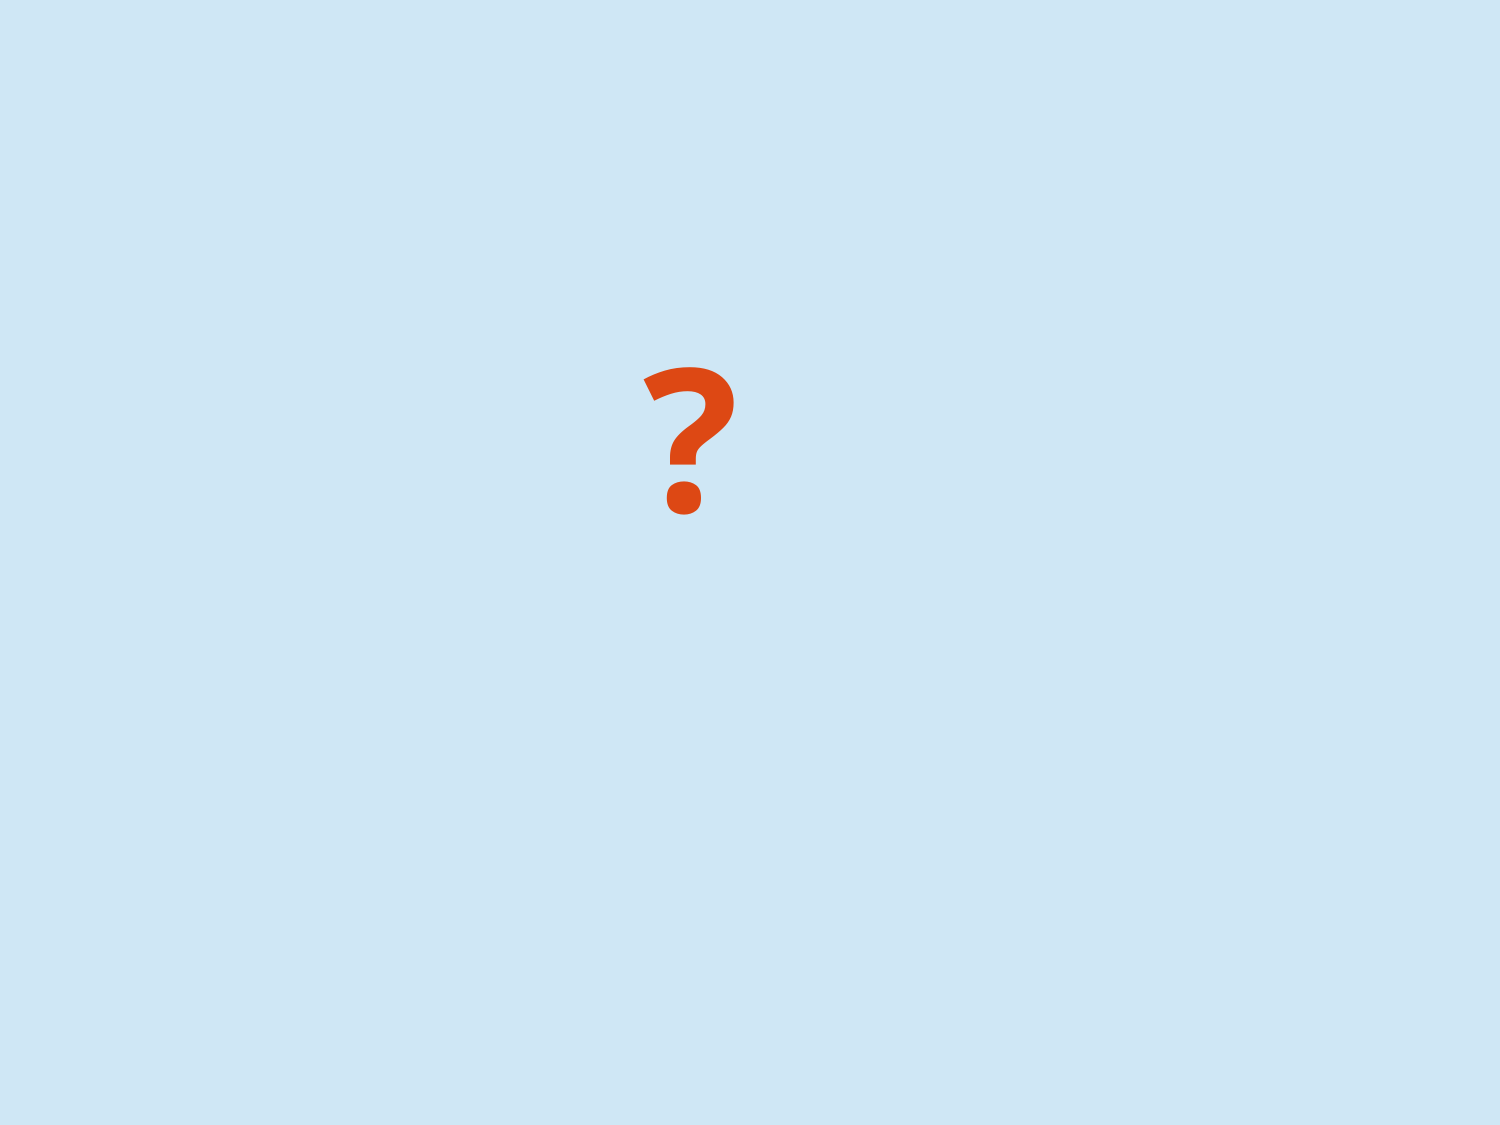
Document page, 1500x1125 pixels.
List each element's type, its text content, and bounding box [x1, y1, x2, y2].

text_box ? [117, 304, 1266, 560]
